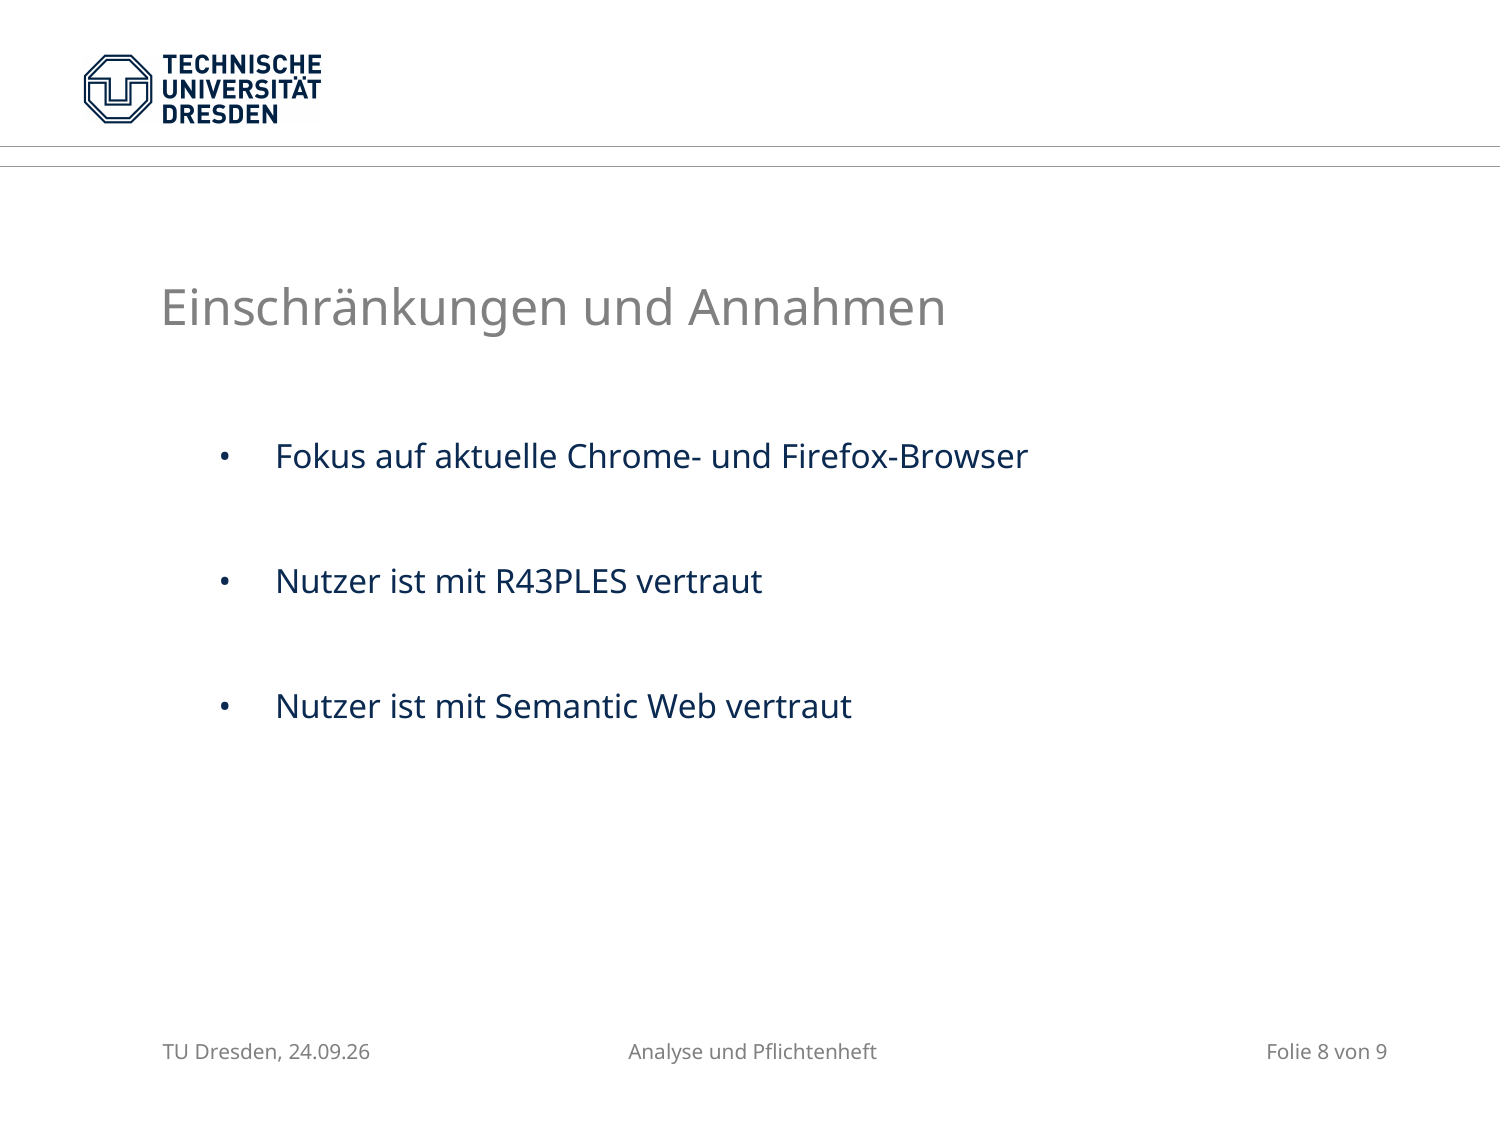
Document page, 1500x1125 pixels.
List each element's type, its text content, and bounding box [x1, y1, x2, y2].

picture [83, 54, 321, 124]
list Fokus auf aktuelle Chrome- und Firefox-Browser Nutzer ist mit R43PLES vertraut Nutzer ist mit Semantic Web vertraut [162, 425, 1388, 1093]
title Einschränkungen und Annahmen [160, 238, 1392, 374]
